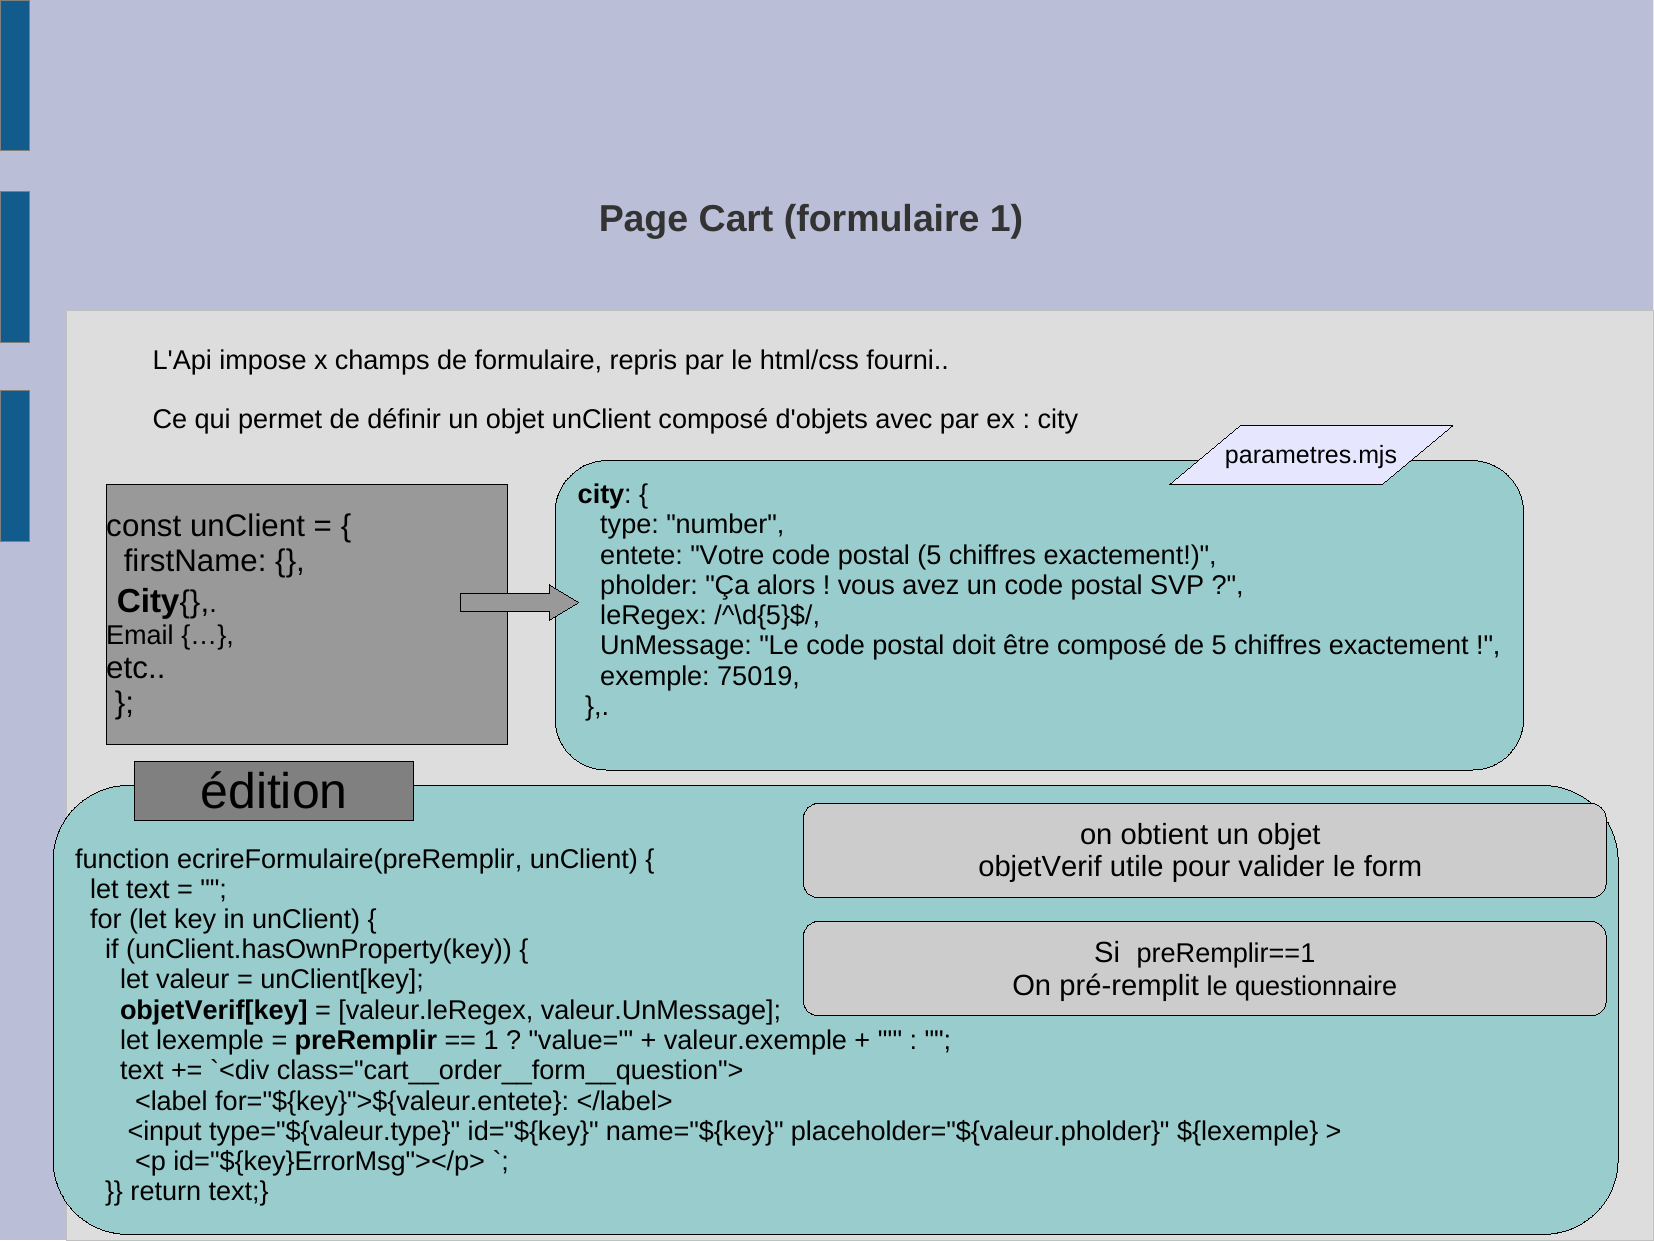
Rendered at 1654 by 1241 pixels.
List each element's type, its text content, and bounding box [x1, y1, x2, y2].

text_box on obtient un objet objetVerif utile pour valider le form [803, 803, 1607, 898]
text_box [460, 584, 579, 621]
text_box city: { type: "number", entete: "Votre code postal (5 chiffres exactement!)", pholder: "Ça alors ! vous avez un code postal SVP ?", leRegex: /^\d{5}$/, UnMessage: "Le code postal doit être composé de 5 chiffres exactement !", exemple: 75019, },. [555, 460, 1524, 771]
text_box édition [134, 761, 414, 821]
title Page Cart (formulaire 1) [88, 114, 1534, 322]
text_box function ecrireFormulaire(preRemplir, unClient) { let text = ""; for (let key in unClient) { if (unClient.hasOwnProperty(key)) { let valeur = unClient[key]; objetVerif[key] = [valeur.leRegex, valeur.UnMessage]; let lexemple = preRemplir == 1 ? "value='" + valeur.exemple + "'" : ""; text += `<div class="cart__order__form__question"> <label for="${key}">${valeur.entete}: </label> <input type="${valeur.type}" id="${key}" name="${key}" placeholder="${valeur.pholder}" ${lexemple} > <p id="${key}ErrorMsg"></p> `; }} return text;} [53, 785, 1619, 1235]
text_box Si preRemplir==1 On pré-remplit le questionnaire [803, 921, 1607, 1016]
text_box const unClient = { firstName: {}, City{},. Email {…}, etc.. }; [106, 484, 508, 745]
text_box parametres.mjs [1169, 425, 1453, 485]
list L'Api impose x champs de formulaire, repris par le html/css fourni.. Ce qui permet de définir un objet unClient composé d'objets avec par ex : city [152, 344, 1534, 785]
